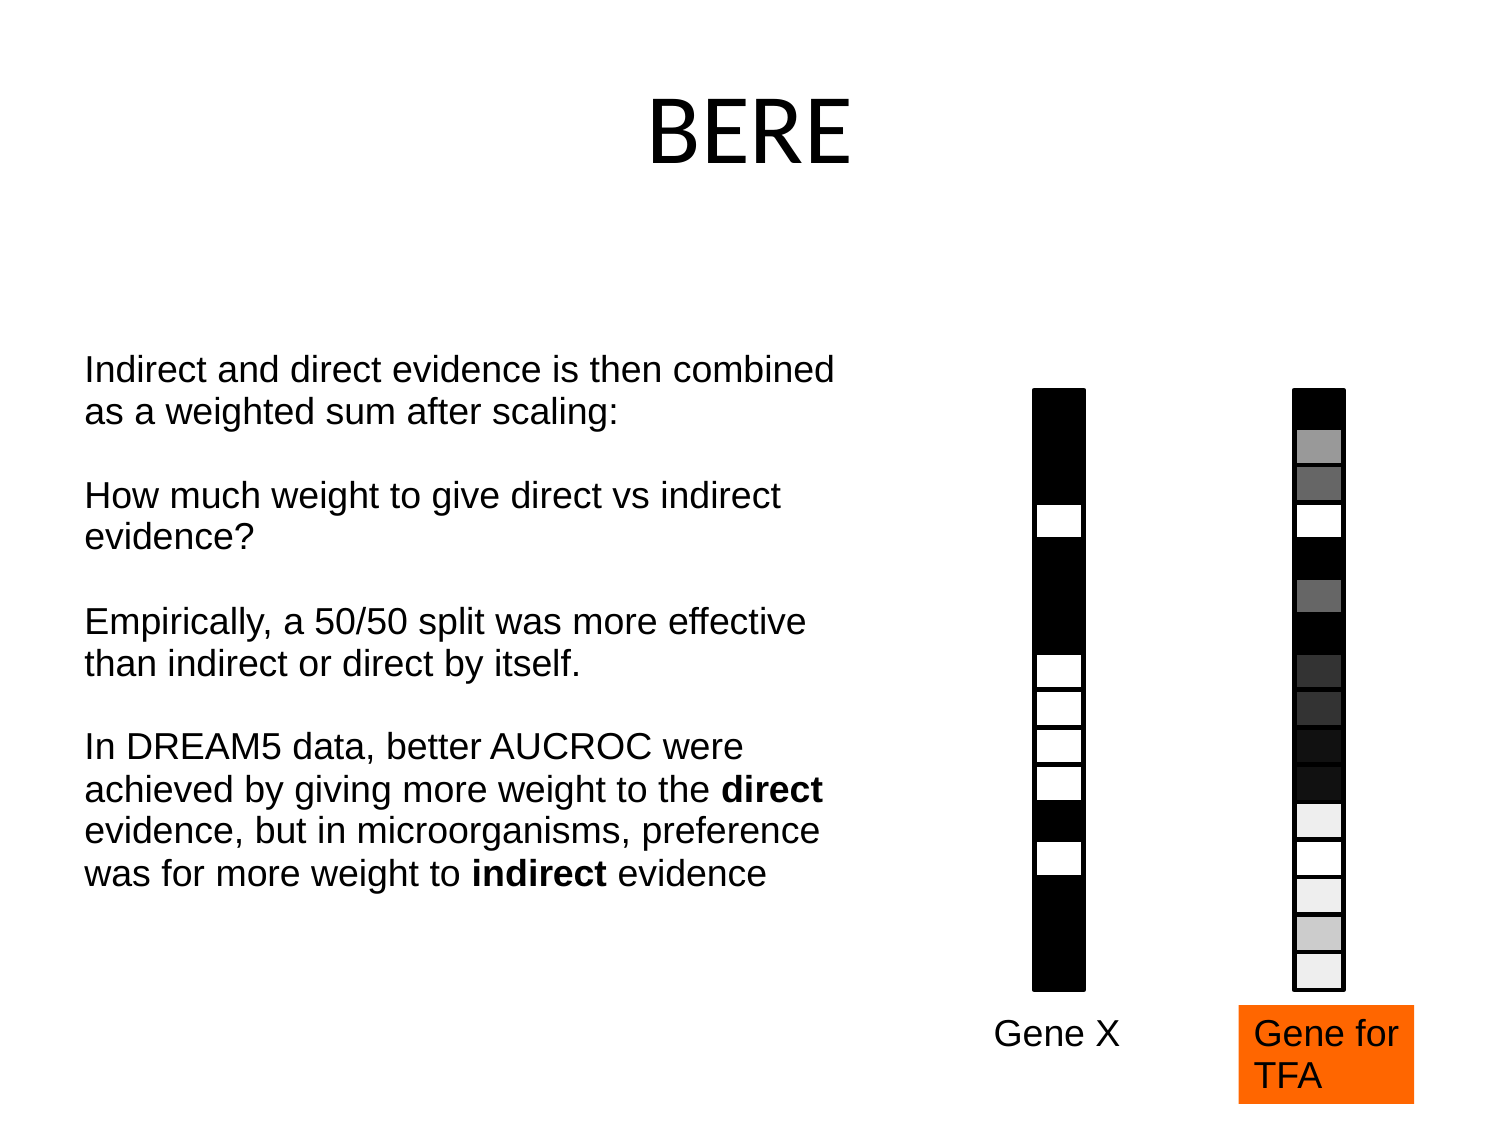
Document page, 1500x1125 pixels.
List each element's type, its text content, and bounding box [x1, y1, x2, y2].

text_box [1294, 389, 1344, 991]
text_box Indirect and direct evidence is then combined as a weighted sum after scaling: How much weight to give direct vs indirect evidence? Empirically, a 50/50 split was more effective than indirect or direct by itself. In DREAM5 data, better AUCROC were achieved by giving more weight to the direct evidence, but in microorganisms, preference was for more weight to indirect evidence [69, 340, 896, 944]
title BERE [75, 45, 1425, 233]
text_box [1034, 389, 1084, 991]
text_box Gene for TFA [1238, 1005, 1415, 1104]
text_box Gene X [978, 1005, 1136, 1066]
